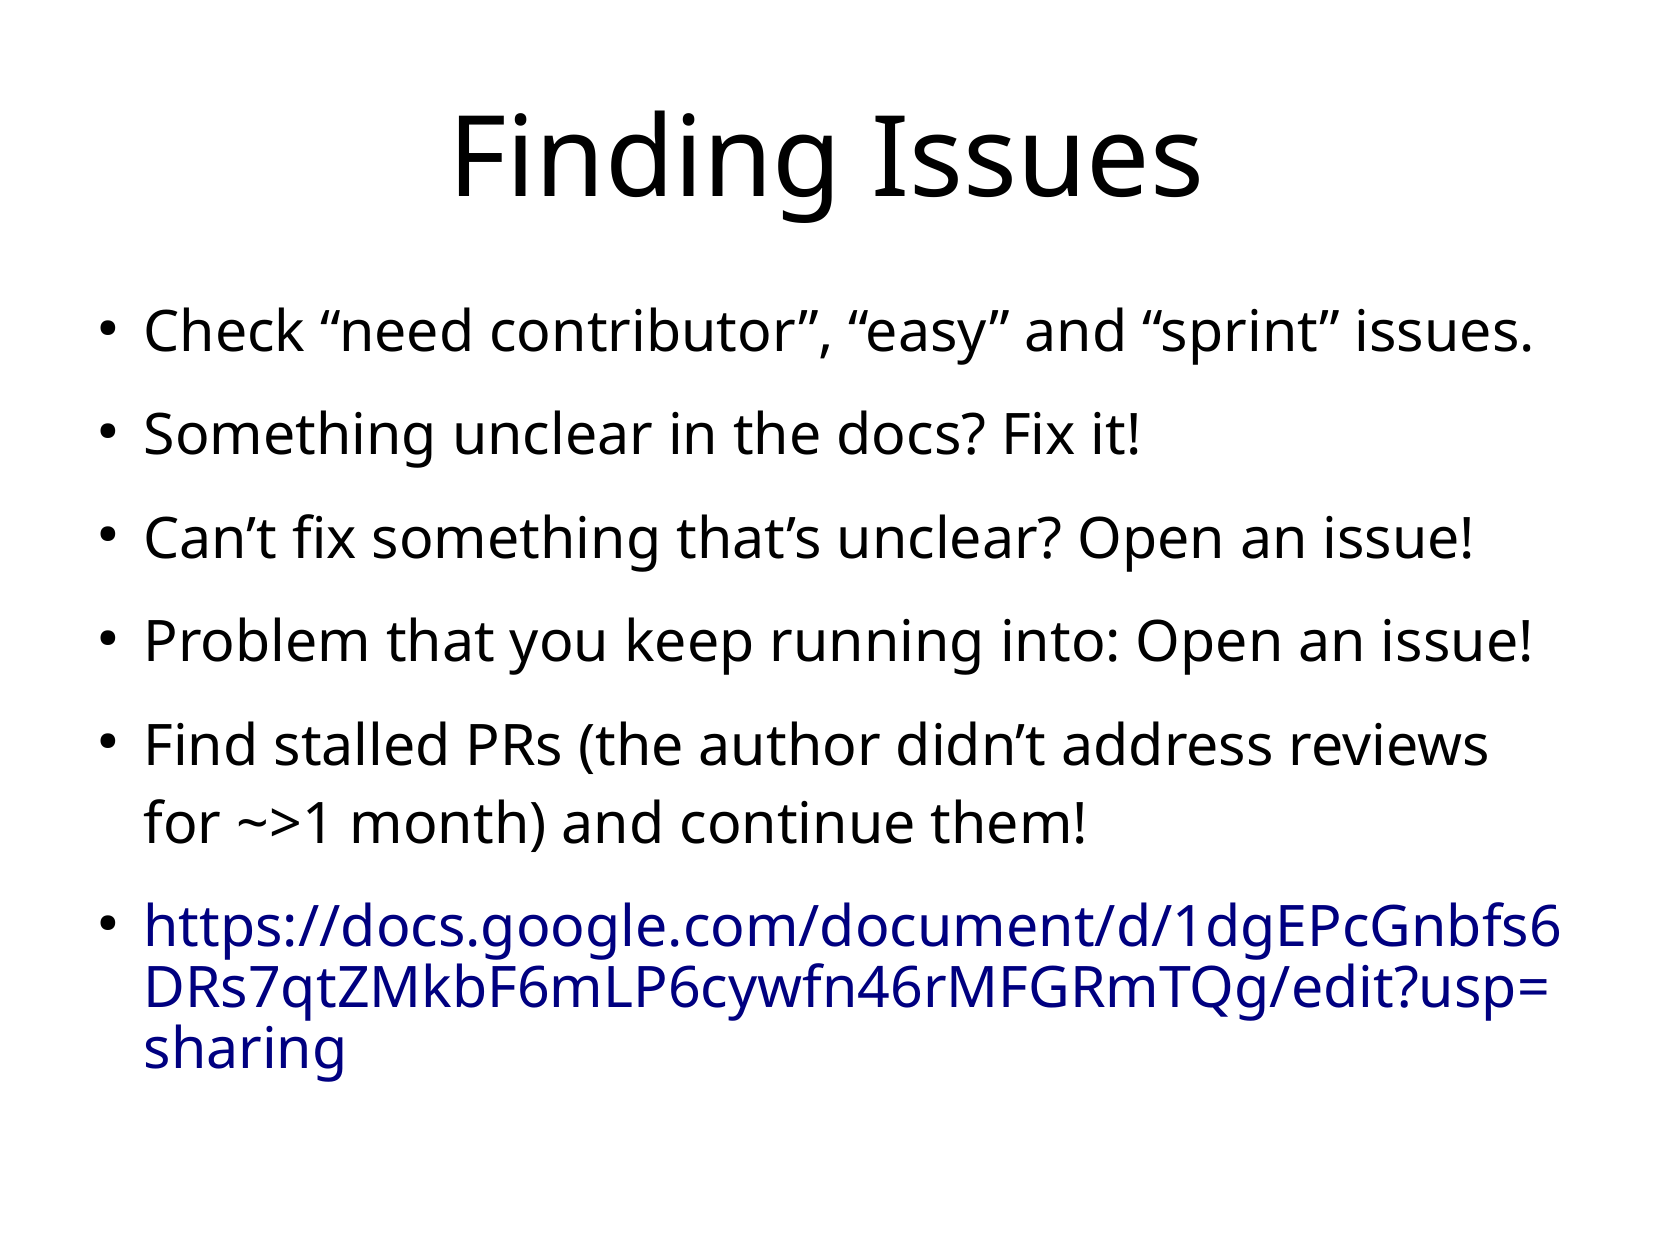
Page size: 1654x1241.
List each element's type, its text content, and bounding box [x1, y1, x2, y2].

title Finding Issues [82, 49, 1571, 257]
list Check “need contributor”, “easy” and “sprint” issues. Something unclear in the docs? Fix it! Can’t fix something that’s unclear? Open an issue! Problem that you keep running into: Open an issue! Find stalled PRs (the author didn’t address reviews for ~>1 month) and continue them! https://docs.google.com/document/d/1dgEPcGnbfs6DRs7qtZMkbF6mLP6cywfn46rMFGRmTQg/edit?usp=sharing [82, 290, 1571, 1010]
